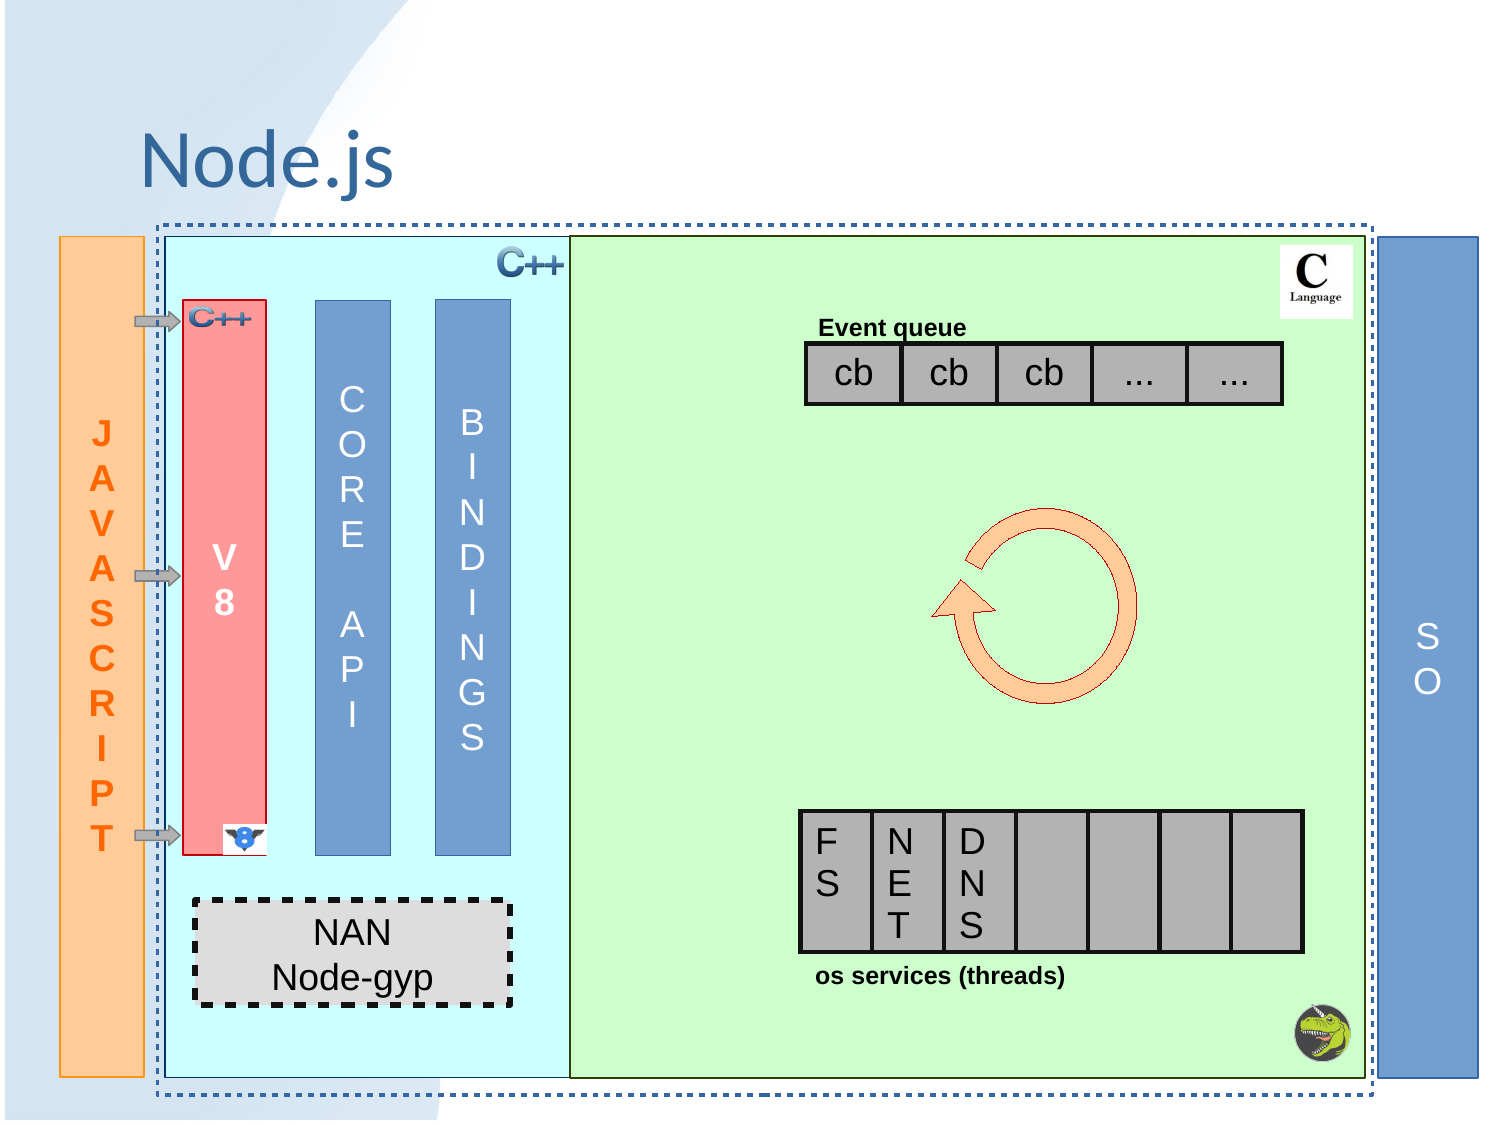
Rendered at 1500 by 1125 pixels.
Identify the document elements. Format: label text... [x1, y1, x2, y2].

text_box [570, 236, 1366, 1078]
text_box B I N D I N G S [435, 299, 511, 856]
text_box J A V A S C R I P T [60, 236, 144, 1077]
text_box C O R E A P I [315, 300, 391, 856]
text_box [135, 565, 181, 587]
text_box NAN Node-gyp [195, 900, 511, 1006]
table_header cb [808, 346, 899, 402]
text_box DNS [946, 813, 1014, 950]
table_header cb [904, 346, 995, 402]
text_box Node.js [124, 36, 1382, 272]
text_box N O D E [165, 272, 570, 1078]
table_header cb [999, 346, 1090, 402]
text_box os services (threads) [800, 951, 1186, 997]
table_header ... [1189, 346, 1280, 402]
text_box [135, 825, 181, 846]
text_box Event queue [803, 304, 1021, 350]
text_box FS [803, 813, 870, 950]
table_header ... [1094, 346, 1185, 402]
text_box [135, 311, 181, 332]
text_box S O [1377, 236, 1478, 1078]
text_box NET [874, 813, 942, 950]
text_box V 8 [182, 299, 267, 856]
picture [0, 0, 1500, 1125]
